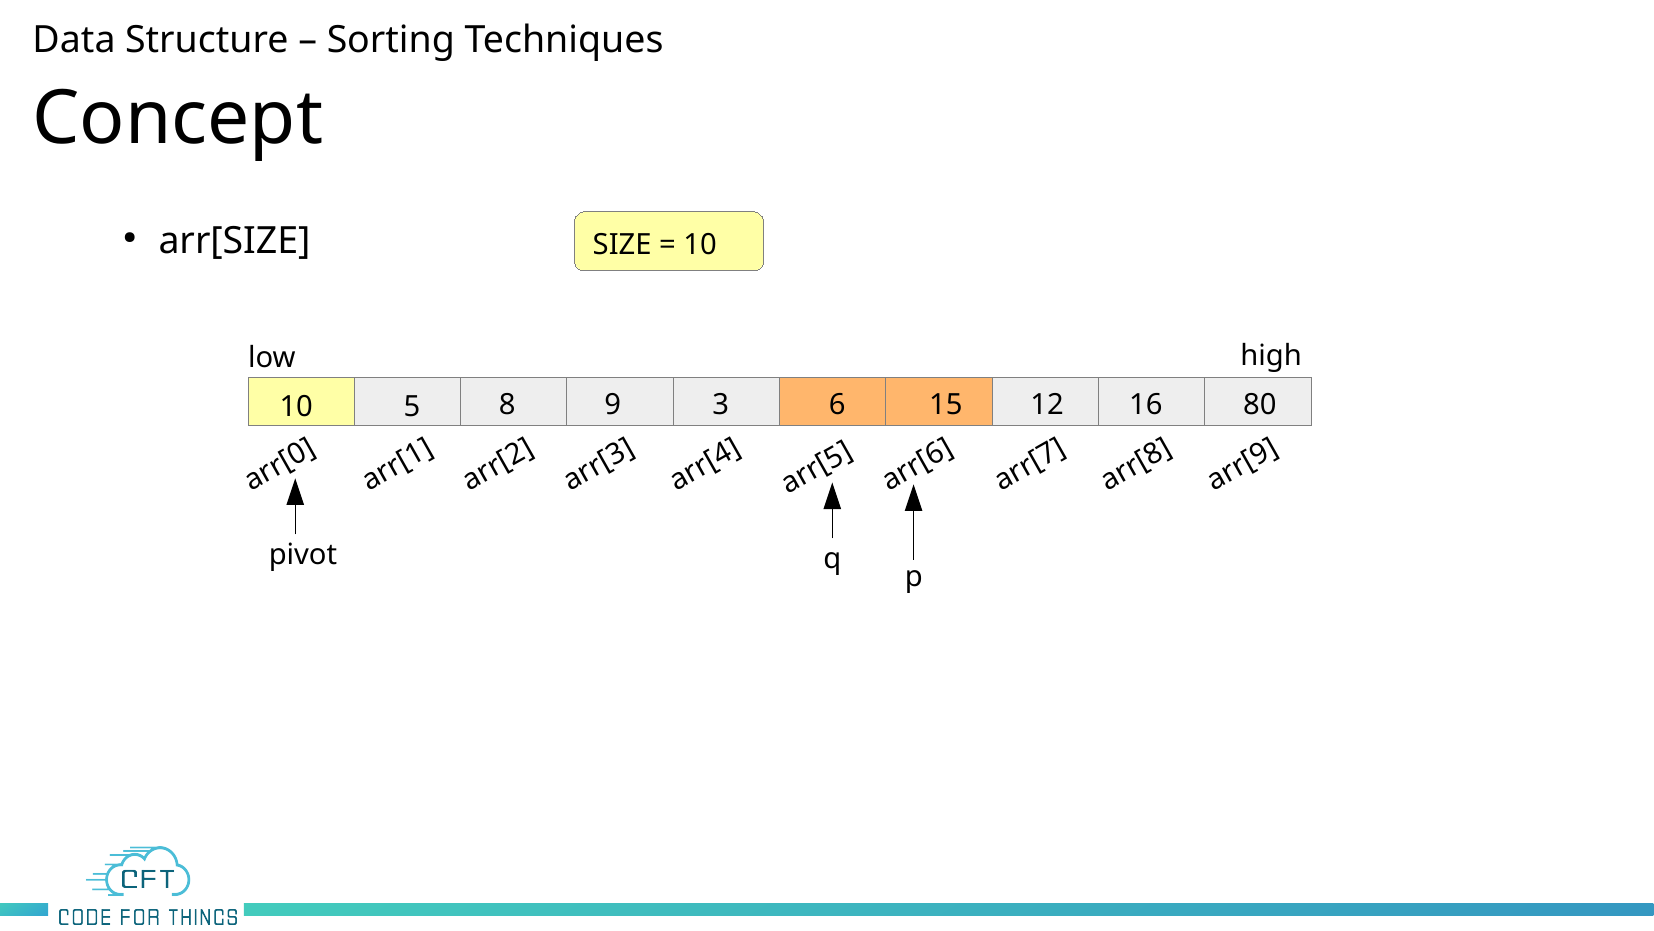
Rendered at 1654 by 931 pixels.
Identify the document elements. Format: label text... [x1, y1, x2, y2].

text_box arr[5] [756, 426, 898, 520]
text_box arr[6] [863, 426, 999, 517]
text_box arr[0] [218, 426, 360, 517]
title Data Structure – Sorting Techniques Concept [32, 12, 1184, 166]
text_box arr[4] [647, 411, 786, 517]
text_box [1083, 377, 1114, 426]
text_box arr[9] [1181, 405, 1323, 517]
text_box arr[7] [971, 404, 1111, 517]
text_box q [808, 529, 857, 579]
text_box arr[2] [437, 404, 574, 517]
text_box low [233, 328, 337, 378]
text_box [332, 377, 388, 426]
text_box [248, 378, 264, 426]
text_box 6 [814, 376, 863, 426]
text_box [762, 377, 814, 426]
text_box 3 [690, 376, 762, 426]
text_box high [1225, 327, 1329, 377]
text_box 16 [1114, 376, 1182, 426]
text_box [438, 377, 484, 426]
text_box 5 [388, 377, 438, 428]
text_box [1296, 377, 1312, 426]
picture [59, 846, 237, 925]
text_box 10 [264, 378, 332, 428]
text_box pivot [253, 525, 358, 575]
text_box [551, 377, 589, 426]
text_box 8 [484, 376, 551, 426]
text_box SIZE = 10 [577, 215, 758, 265]
text_box 12 [1015, 376, 1083, 426]
text_box 9 [589, 376, 657, 426]
text_box 80 [1228, 377, 1296, 426]
text_box arr[SIZE] [108, 205, 353, 272]
text_box arr[8] [1079, 401, 1213, 517]
text_box [1182, 377, 1228, 426]
text_box [574, 211, 764, 271]
text_box [863, 377, 914, 426]
text_box 15 [914, 376, 982, 426]
text_box arr[3] [537, 413, 680, 517]
text_box [657, 377, 690, 426]
text_box arr[1] [336, 401, 473, 517]
text_box [982, 377, 1015, 426]
text_box p [889, 547, 939, 615]
